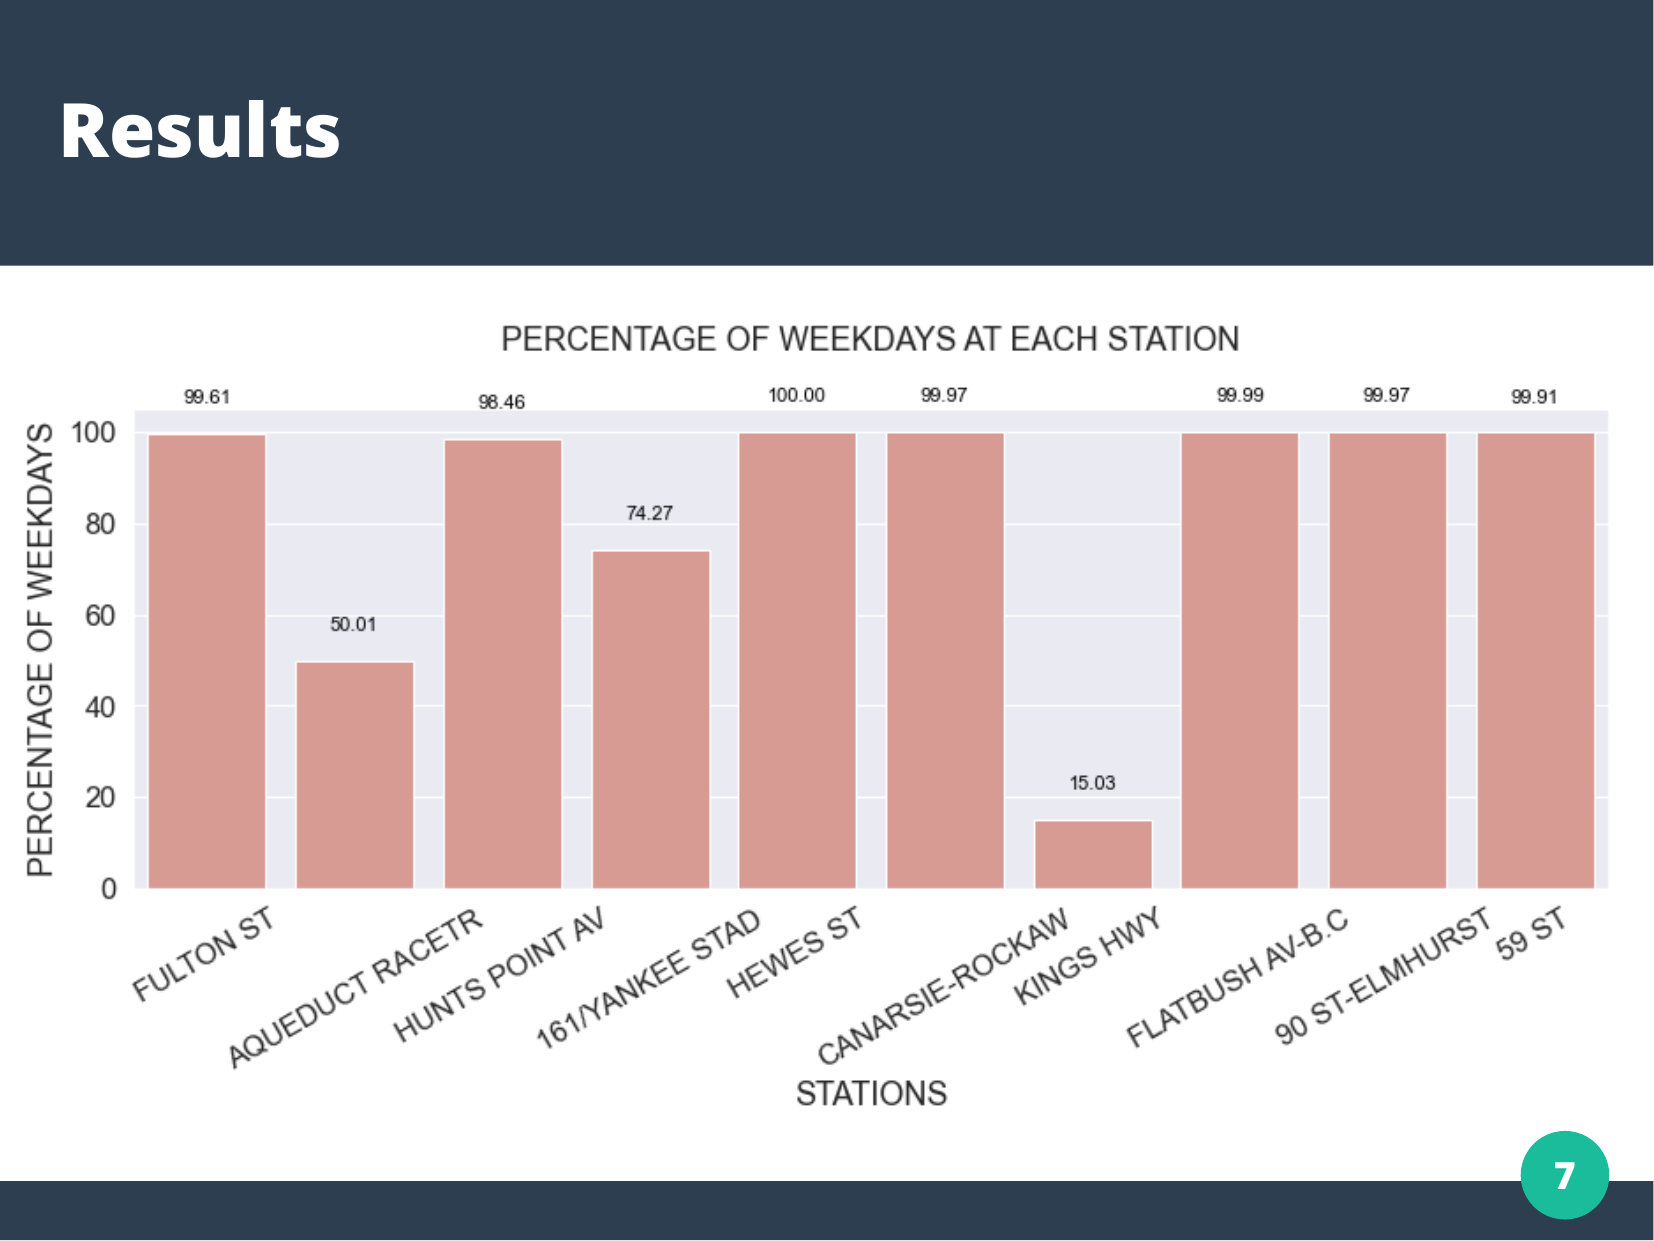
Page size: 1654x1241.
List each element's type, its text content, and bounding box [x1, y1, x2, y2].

picture [17, 314, 1621, 1126]
title Results [59, 49, 1595, 207]
